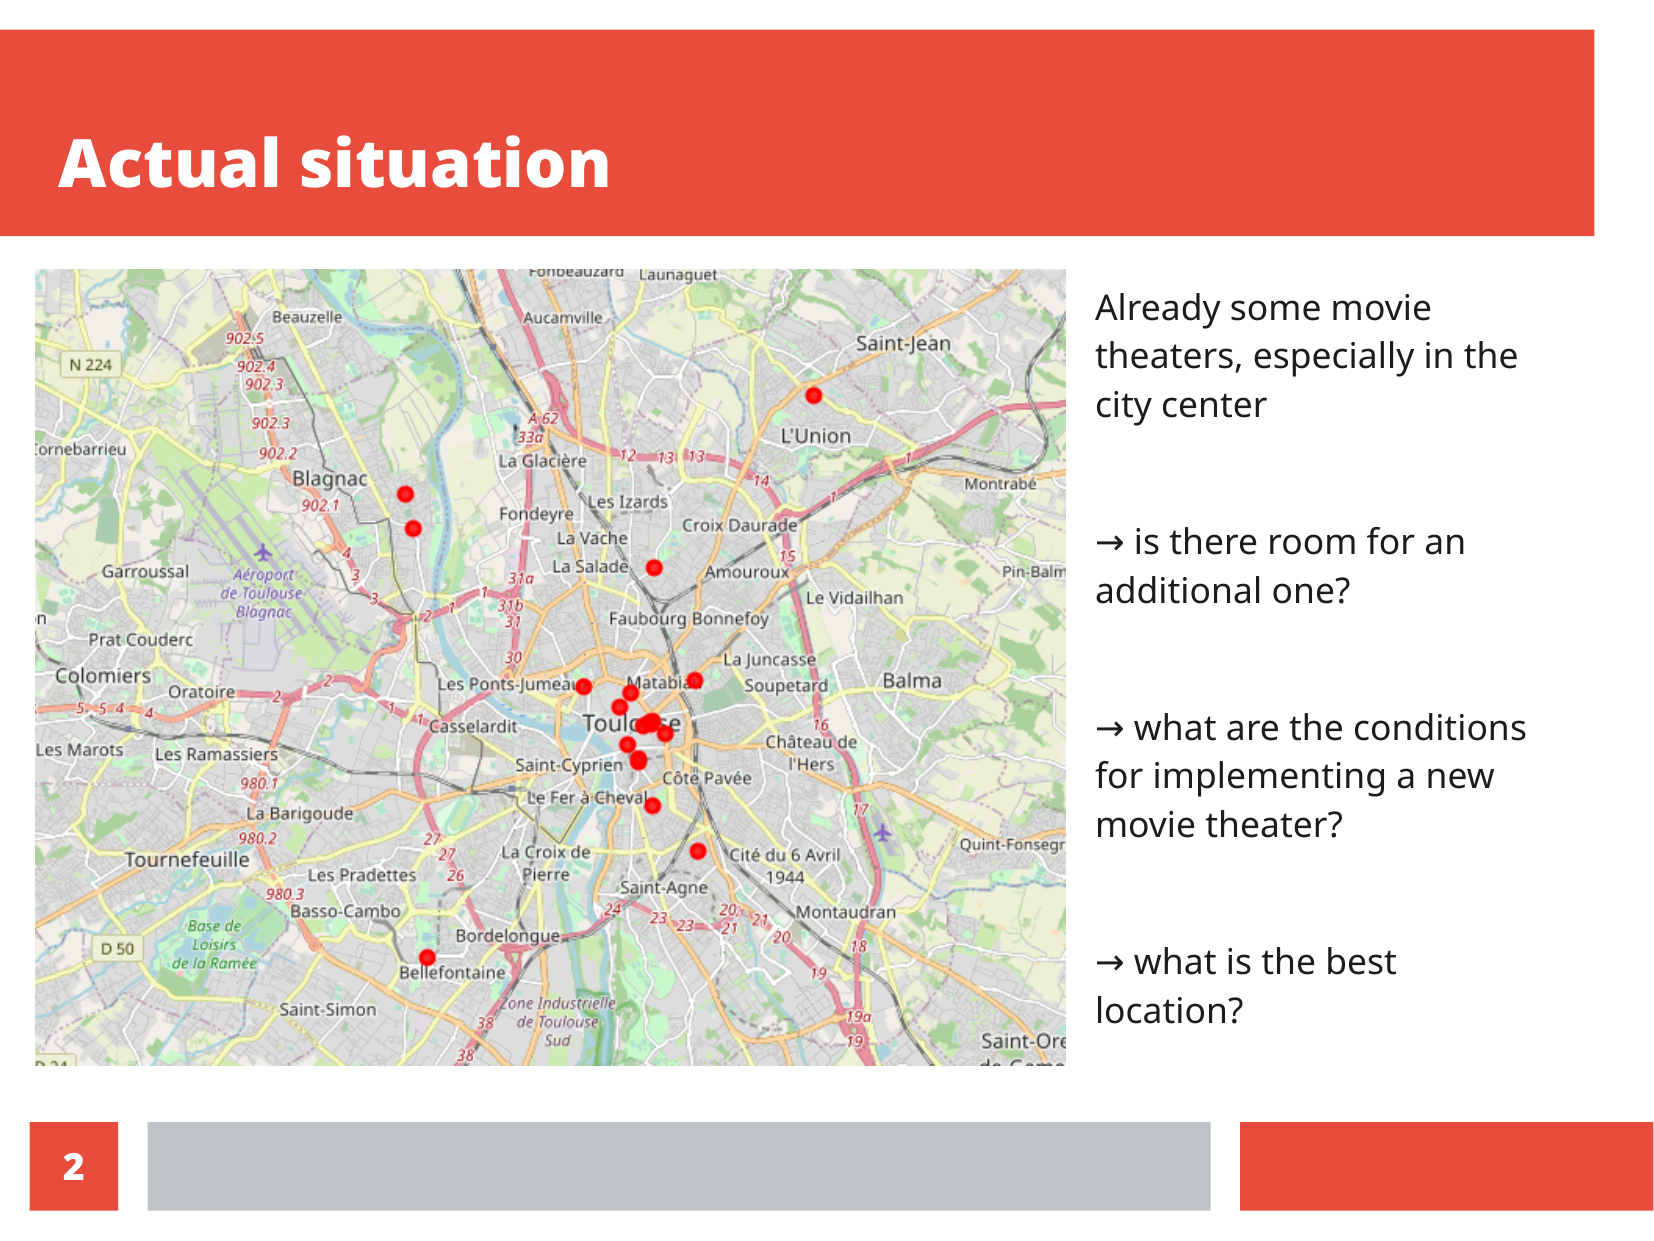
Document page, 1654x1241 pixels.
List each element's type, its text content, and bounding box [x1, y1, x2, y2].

picture [35, 269, 1066, 1066]
title Actual situation [59, 59, 1595, 207]
list Already some movie theaters, especially in the city center → is there room for an additional one? → what are the conditions for implementing a new movie theater? → what is the best location? [1095, 282, 1535, 1051]
